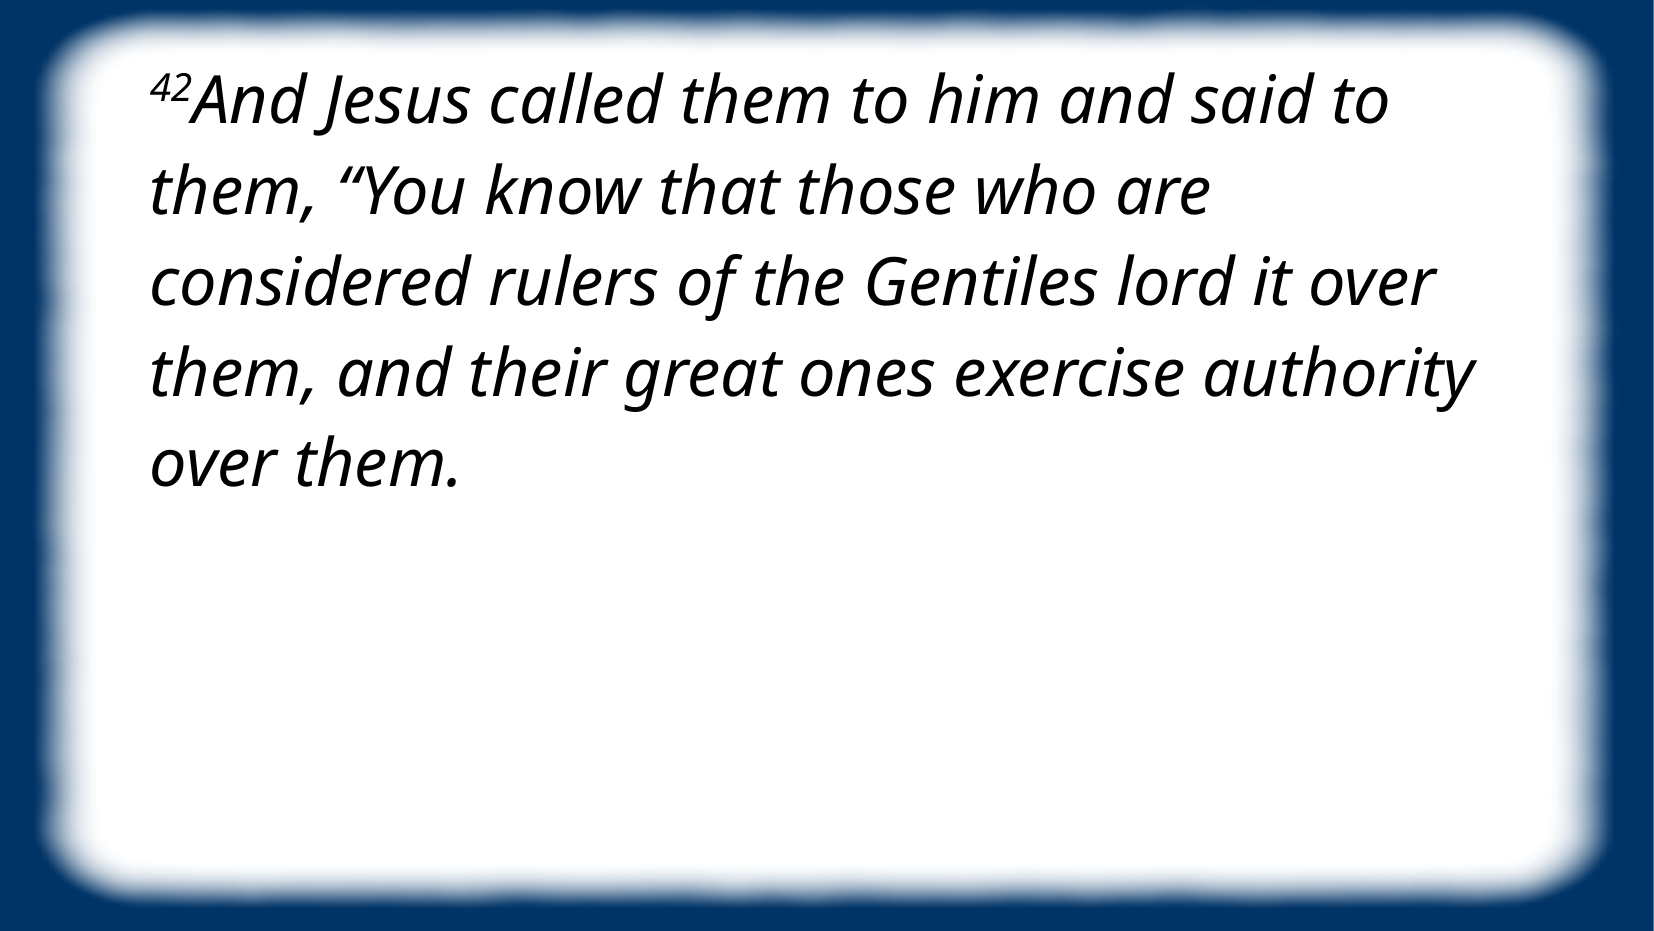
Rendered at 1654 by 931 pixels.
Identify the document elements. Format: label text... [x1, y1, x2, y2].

picture [0, 0, 1654, 931]
text_box 42And Jesus called them to him and said to them, “You know that those who are considered rulers of the Gentiles lord it over them, and their great ones exercise authority over them. [135, 45, 1546, 504]
